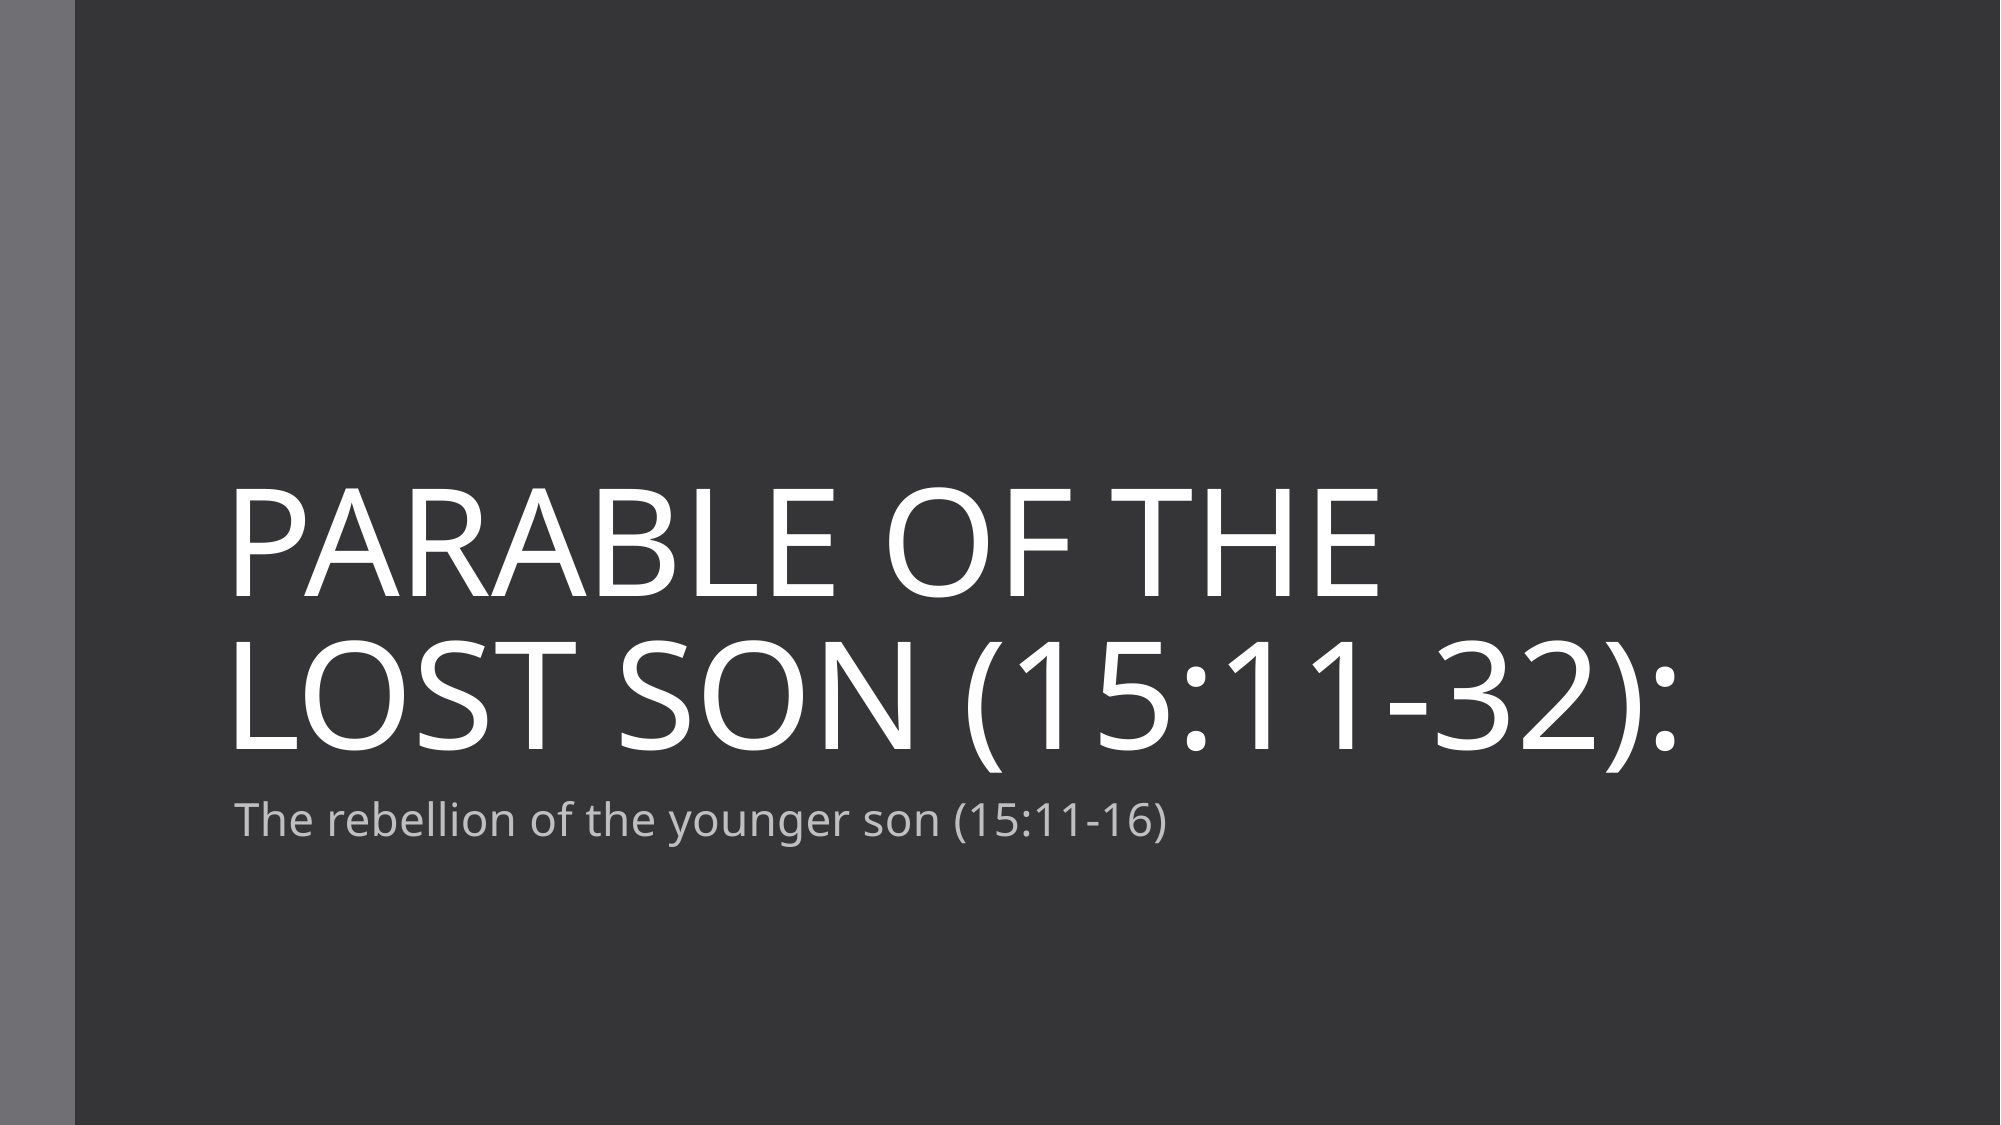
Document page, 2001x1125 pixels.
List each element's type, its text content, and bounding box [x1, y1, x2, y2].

subtitle The rebellion of the younger son (15:11-16) [206, 787, 1752, 1066]
title PARABLE OF THE LOST SON (15:11-32): [206, 124, 1752, 787]
